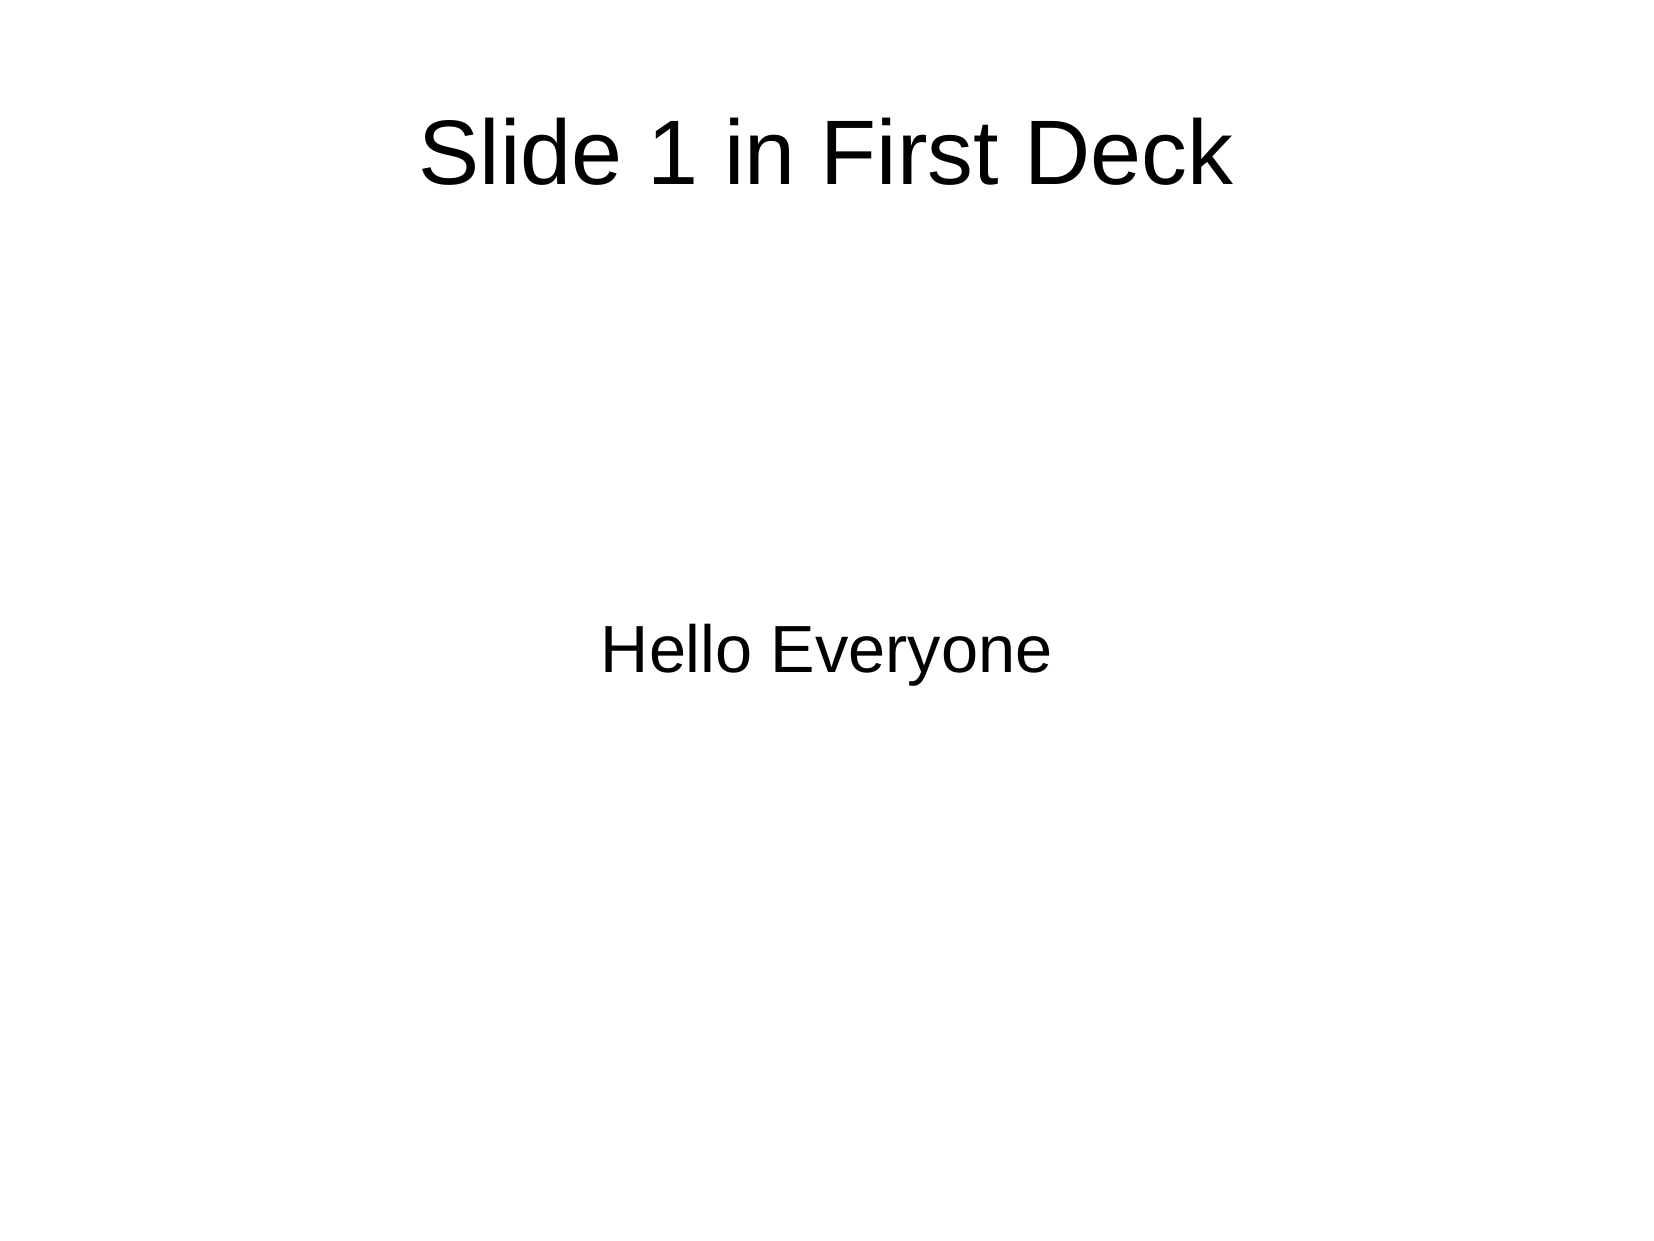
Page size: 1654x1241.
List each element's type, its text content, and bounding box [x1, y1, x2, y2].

subtitle Hello Everyone [82, 290, 1571, 1010]
title Slide 1 in First Deck [82, 49, 1571, 257]
